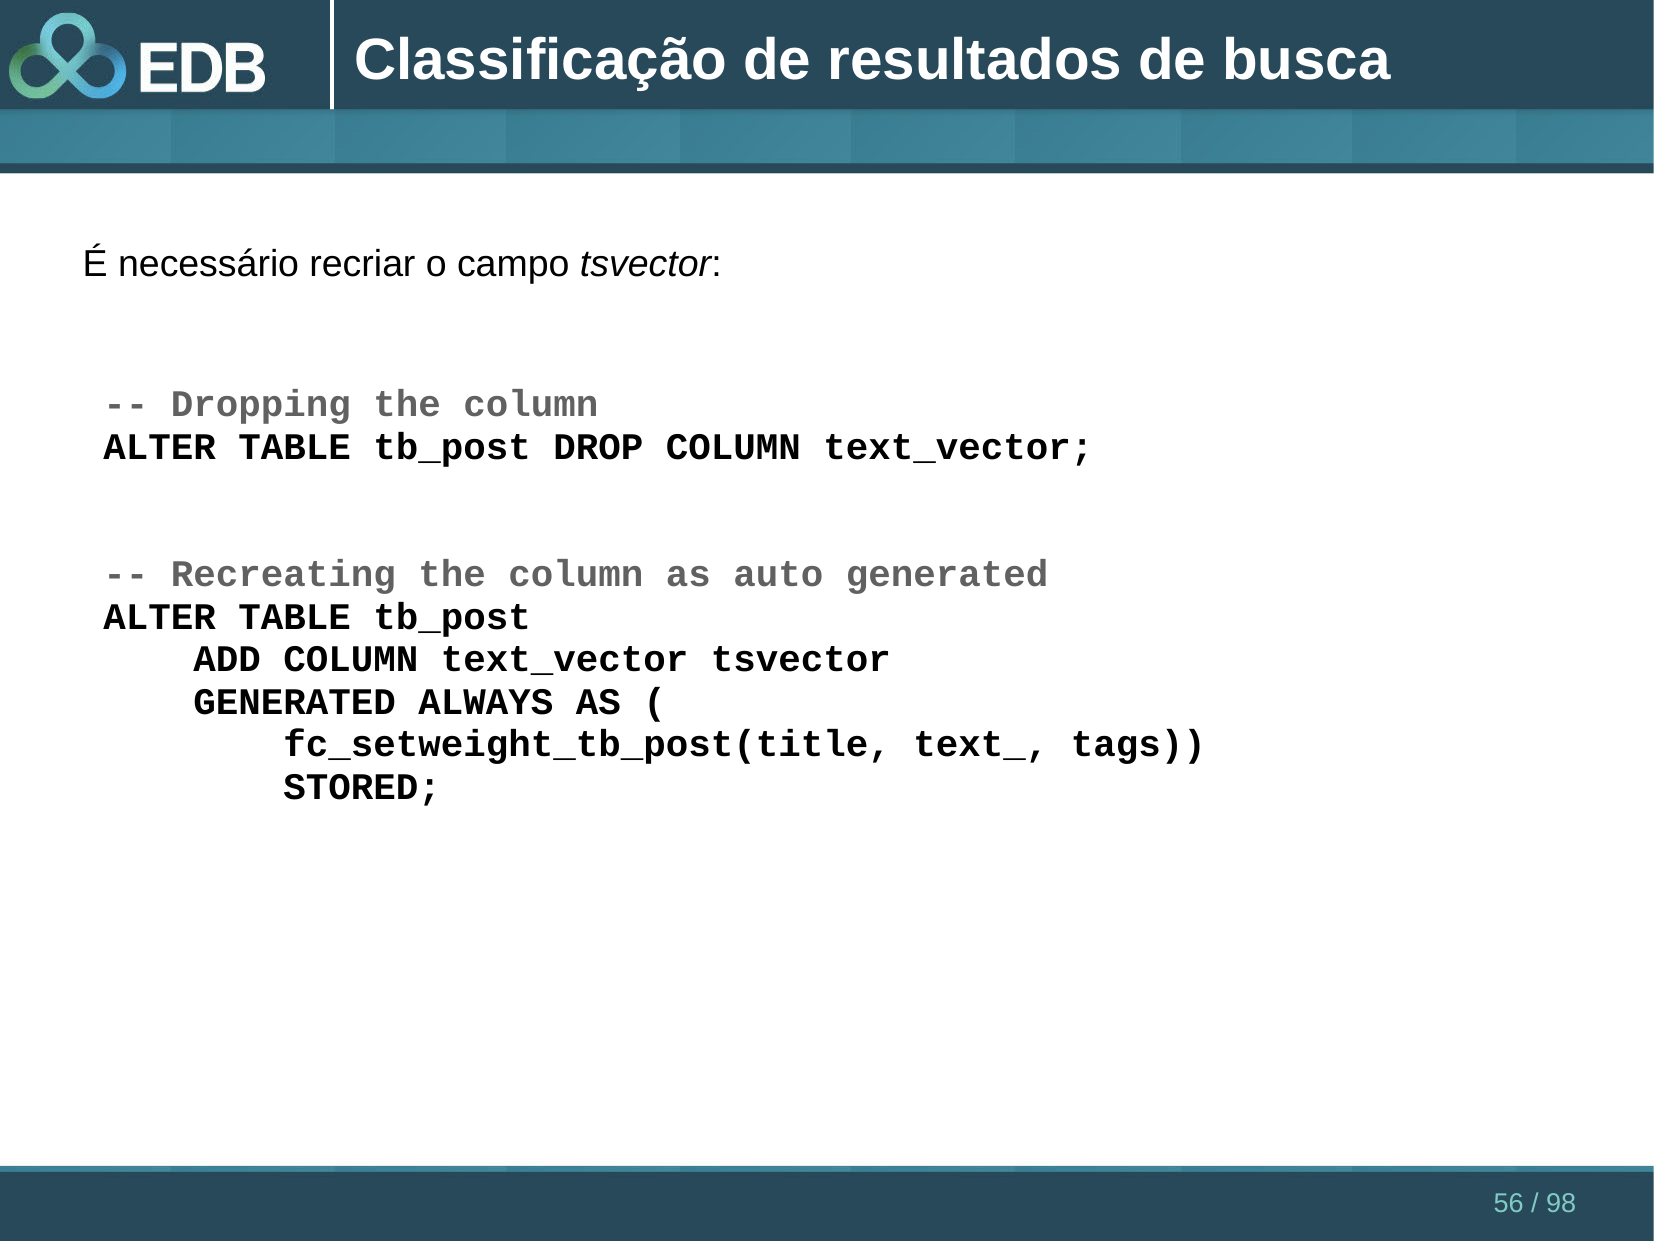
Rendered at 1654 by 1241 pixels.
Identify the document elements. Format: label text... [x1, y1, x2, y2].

text_box -- Dropping the column ALTER TABLE tb_post DROP COLUMN text_vector; -- Recreating the column as auto generated ALTER TABLE tb_post ADD COLUMN text_vector tsvector GENERATED ALWAYS AS ( fc_setweight_tb_post(title, text_, tags)) STORED; [88, 378, 1595, 861]
list É necessário recriar o campo tsvector: [82, 242, 1571, 296]
title Classificação de resultados de busca [354, 0, 1625, 125]
picture [0, 0, 1654, 1241]
